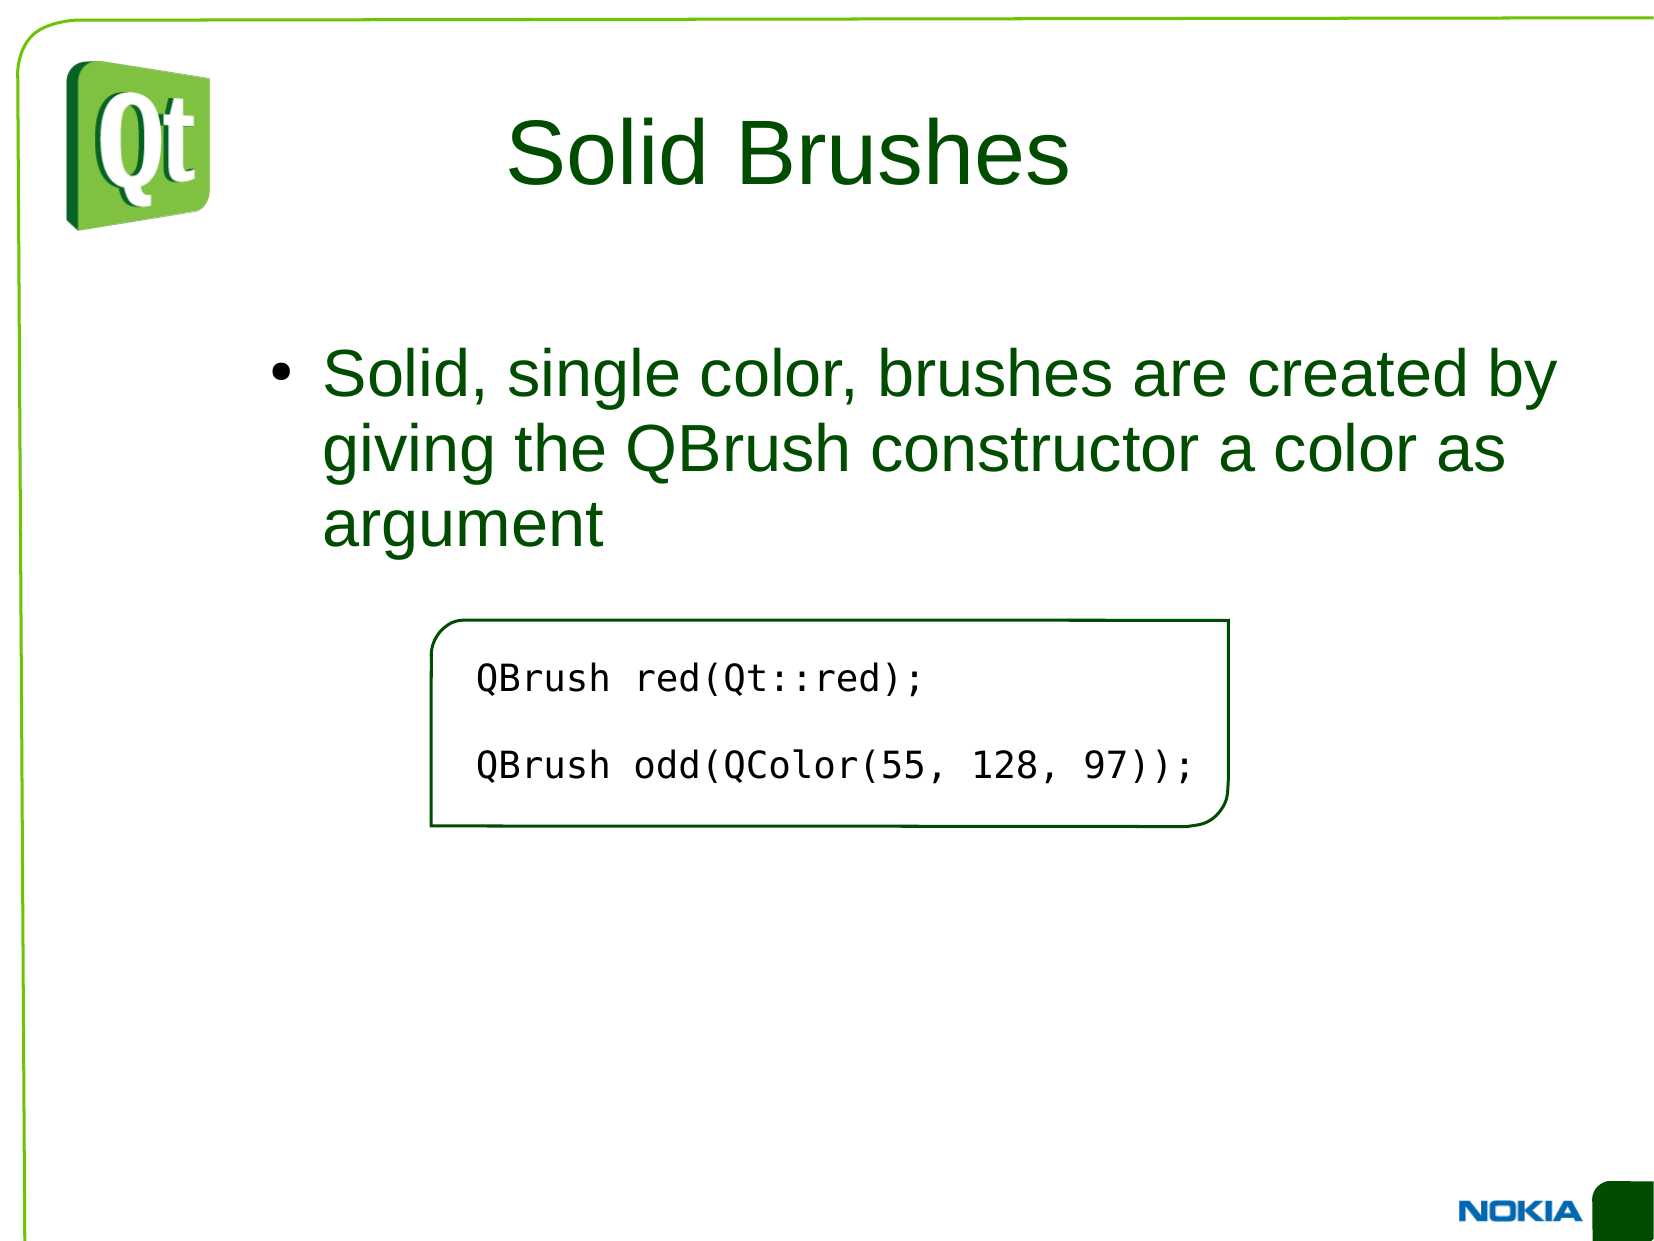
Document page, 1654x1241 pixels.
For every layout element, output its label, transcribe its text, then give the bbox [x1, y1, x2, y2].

title Solid Brushes [251, 56, 1327, 250]
picture [66, 61, 210, 231]
text_box QBrush red(Qt::red); QBrush odd(QColor(55, 128, 97)); [460, 649, 1211, 796]
list Solid, single color, brushes are created by giving the QBrush constructor a color as argument [251, 336, 1571, 1085]
picture [1459, 1200, 1583, 1222]
